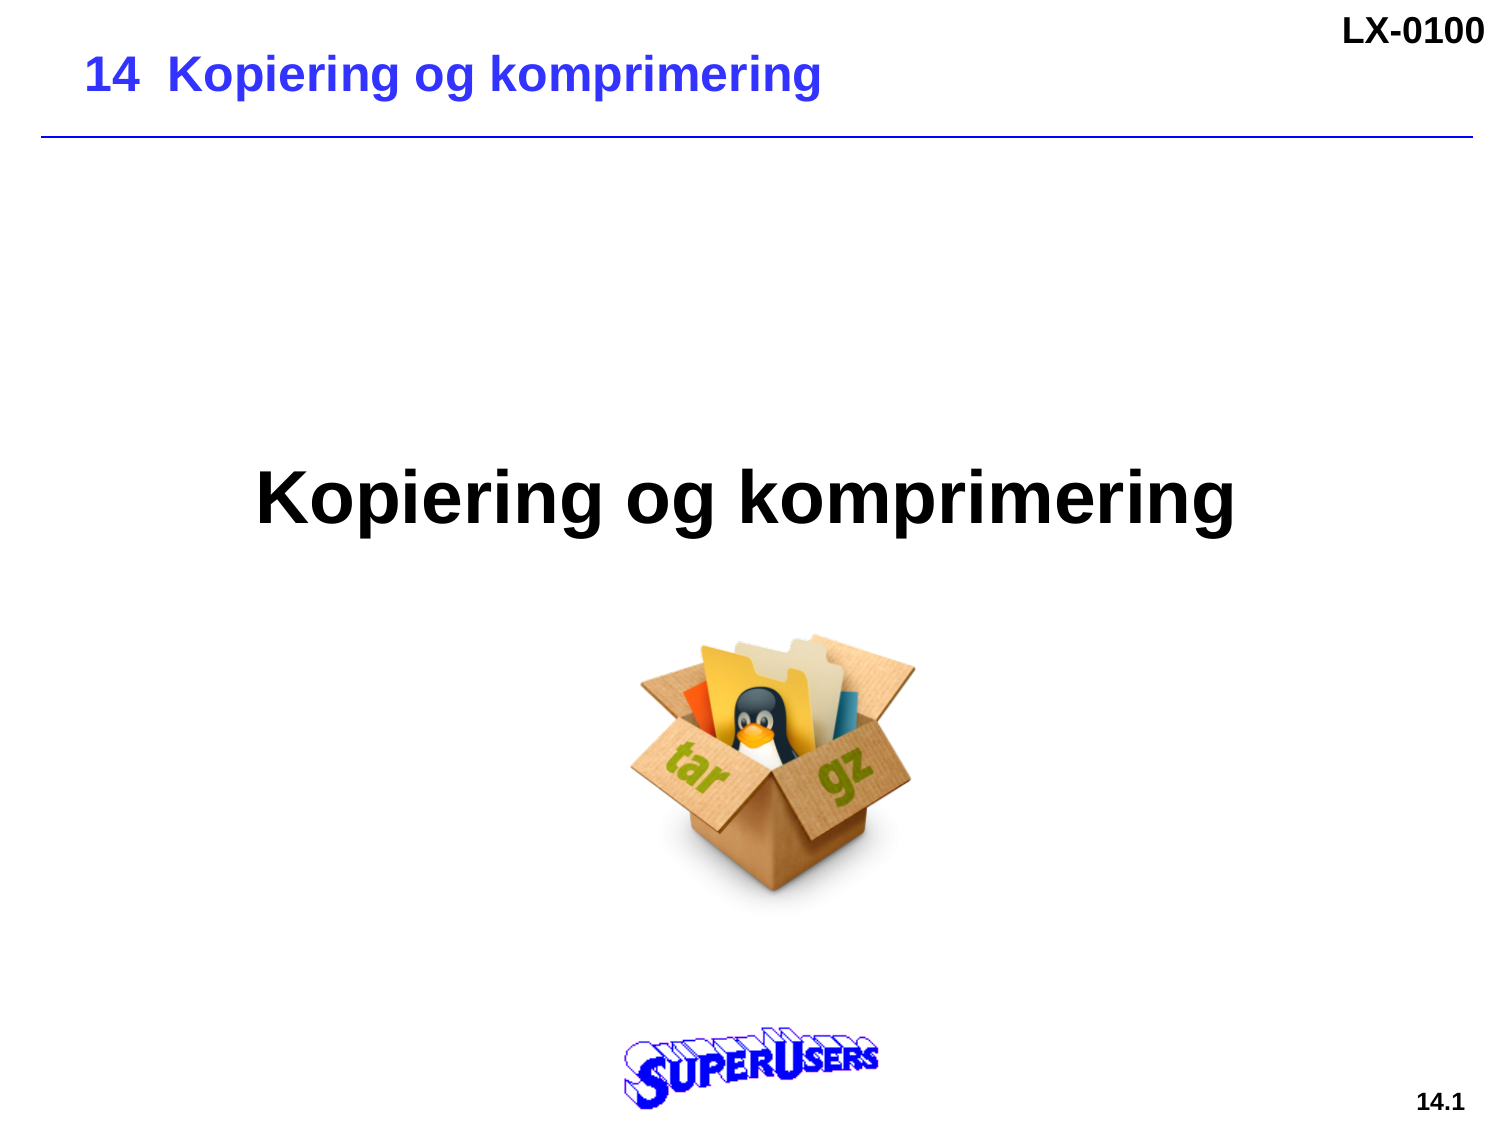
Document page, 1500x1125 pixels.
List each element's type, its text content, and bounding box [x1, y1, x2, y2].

subtitle Kopiering og komprimering [92, 172, 1402, 826]
picture [620, 609, 926, 916]
picture [620, 1023, 880, 1111]
title 14 Kopiering og komprimering [76, 39, 1424, 126]
